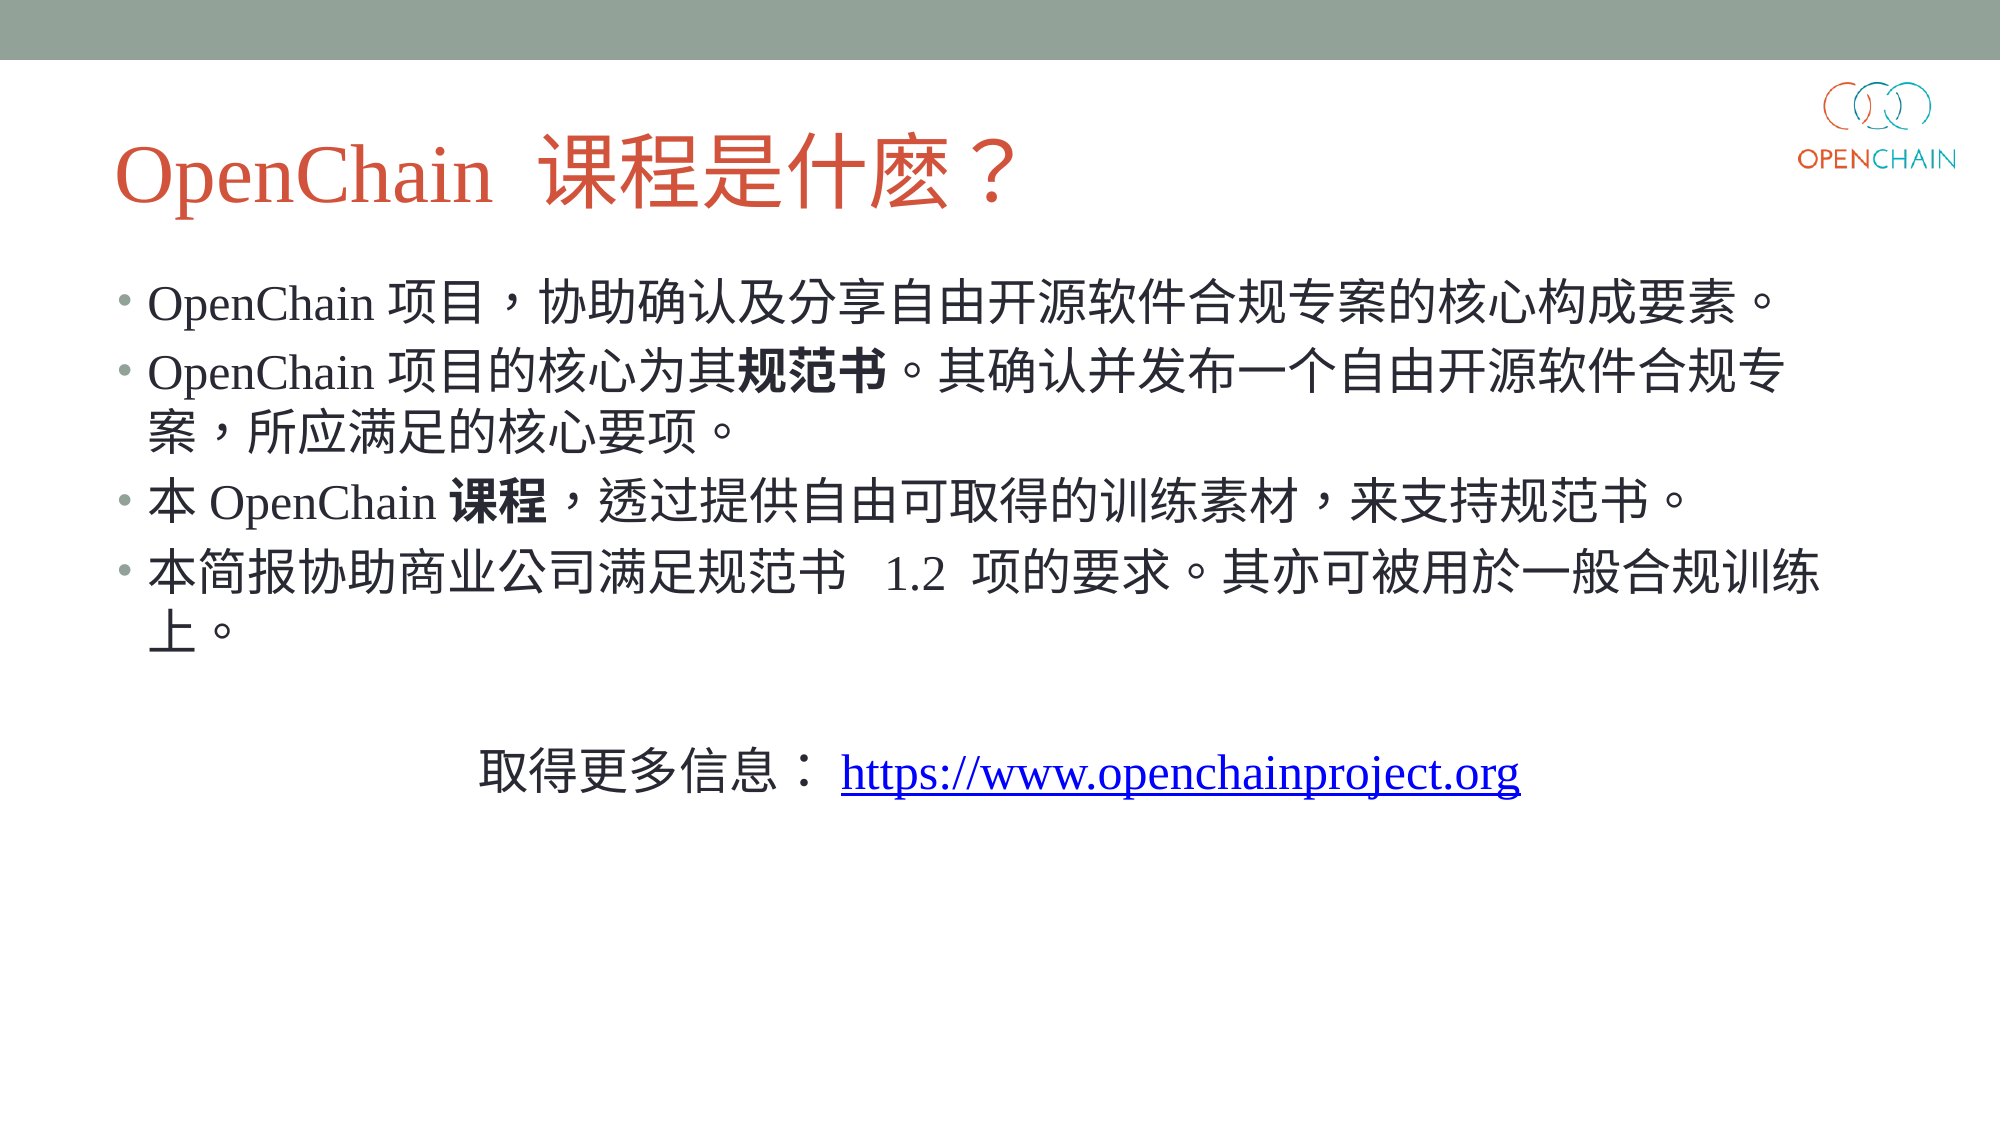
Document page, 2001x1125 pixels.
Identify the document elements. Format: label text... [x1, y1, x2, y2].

title OpenChain 课程是什麽？ [99, 87, 1900, 250]
list OpenChain项目，协助确认及分享自由开源软件合规专案的核心构成要素。 OpenChain项目的核心为其规范书。其确认并发布一个自由开源软件合规专案，所应满足的核心要项。 本OpenChain课程，透过提供自由可取得的训练素材，来支持规范书。 本简报协助商业公司满足规范书 1.2 项的要求。其亦可被用於一般合规训练上。 取得更多信息：https://www.openchainproject.org [102, 262, 1898, 1075]
picture [1798, 82, 1955, 169]
